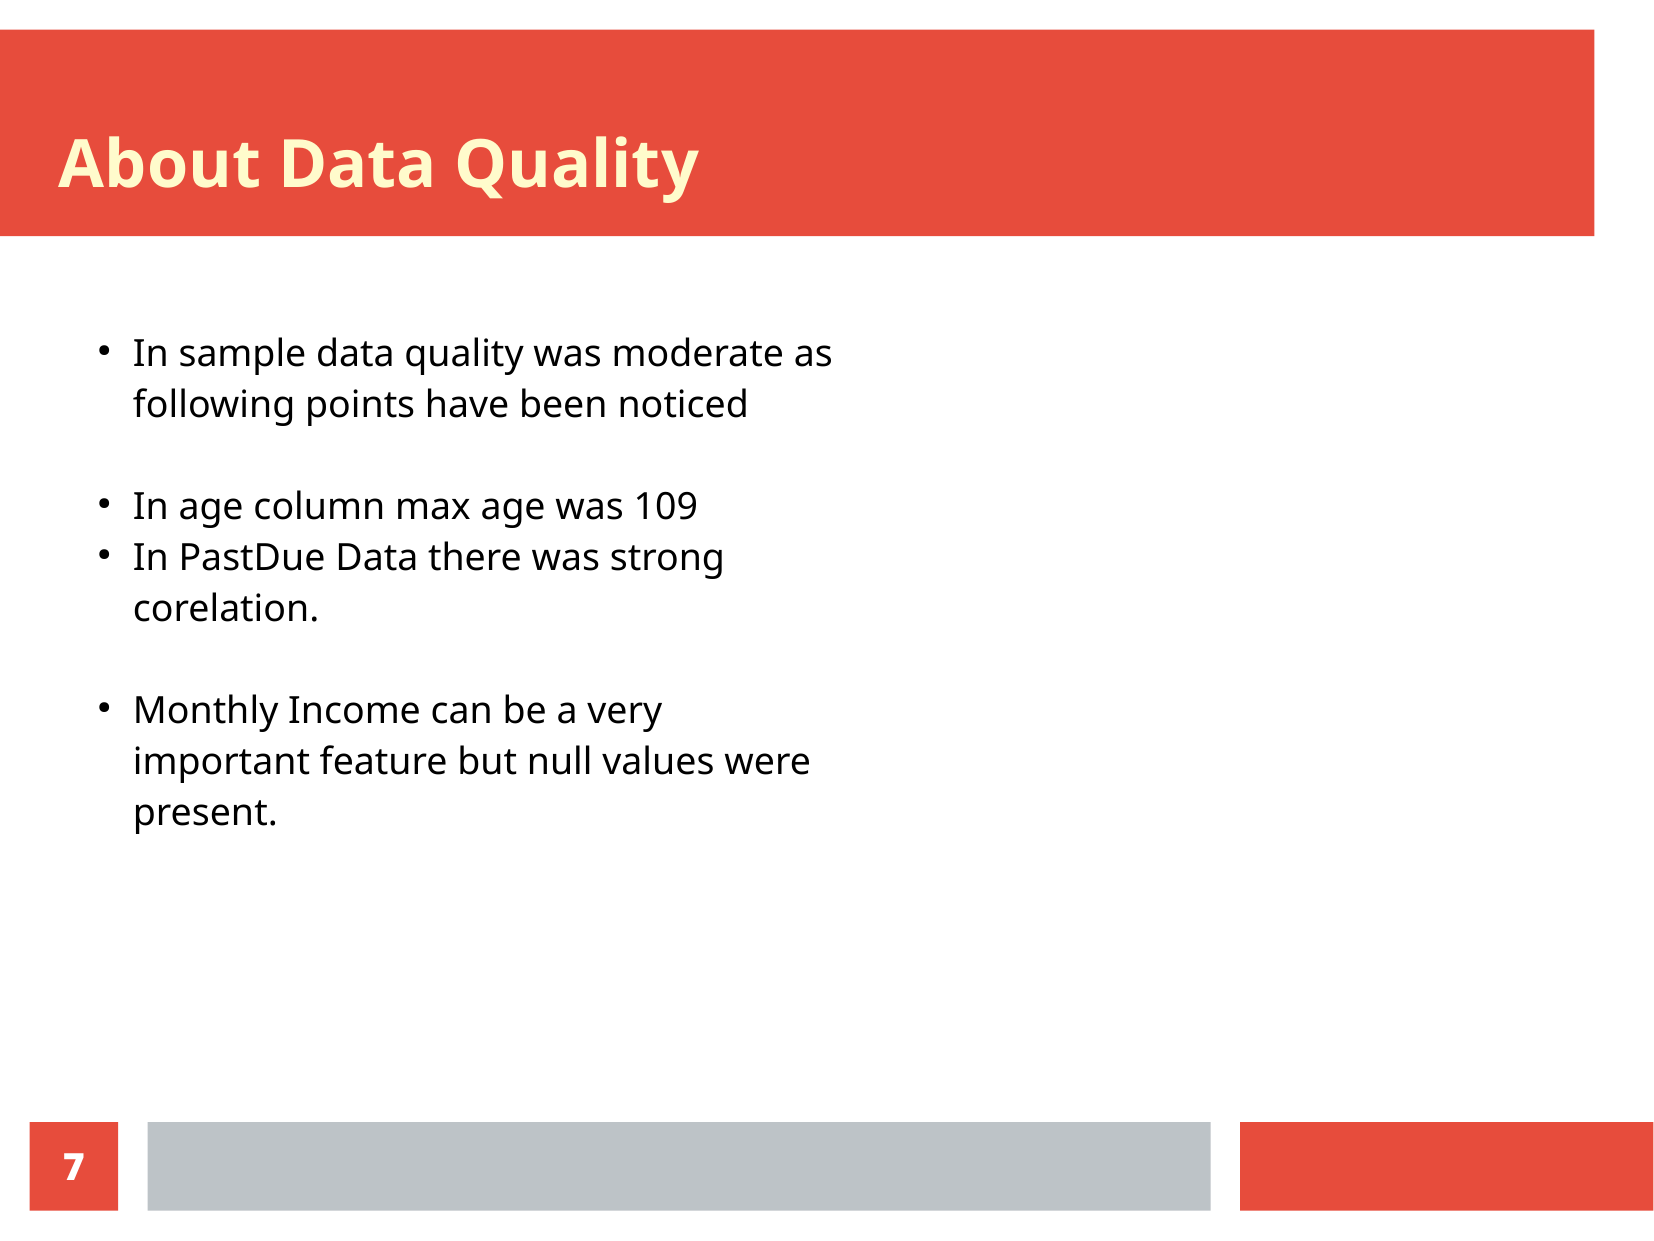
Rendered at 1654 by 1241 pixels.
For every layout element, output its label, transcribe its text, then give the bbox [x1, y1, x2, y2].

text_box In sample data quality was moderate as following points have been noticed In age column max age was 109 In PastDue Data there was strong corelation. Monthly Income can be a very important feature but null values were present. [82, 318, 863, 769]
title About Data Quality [59, 59, 1595, 207]
